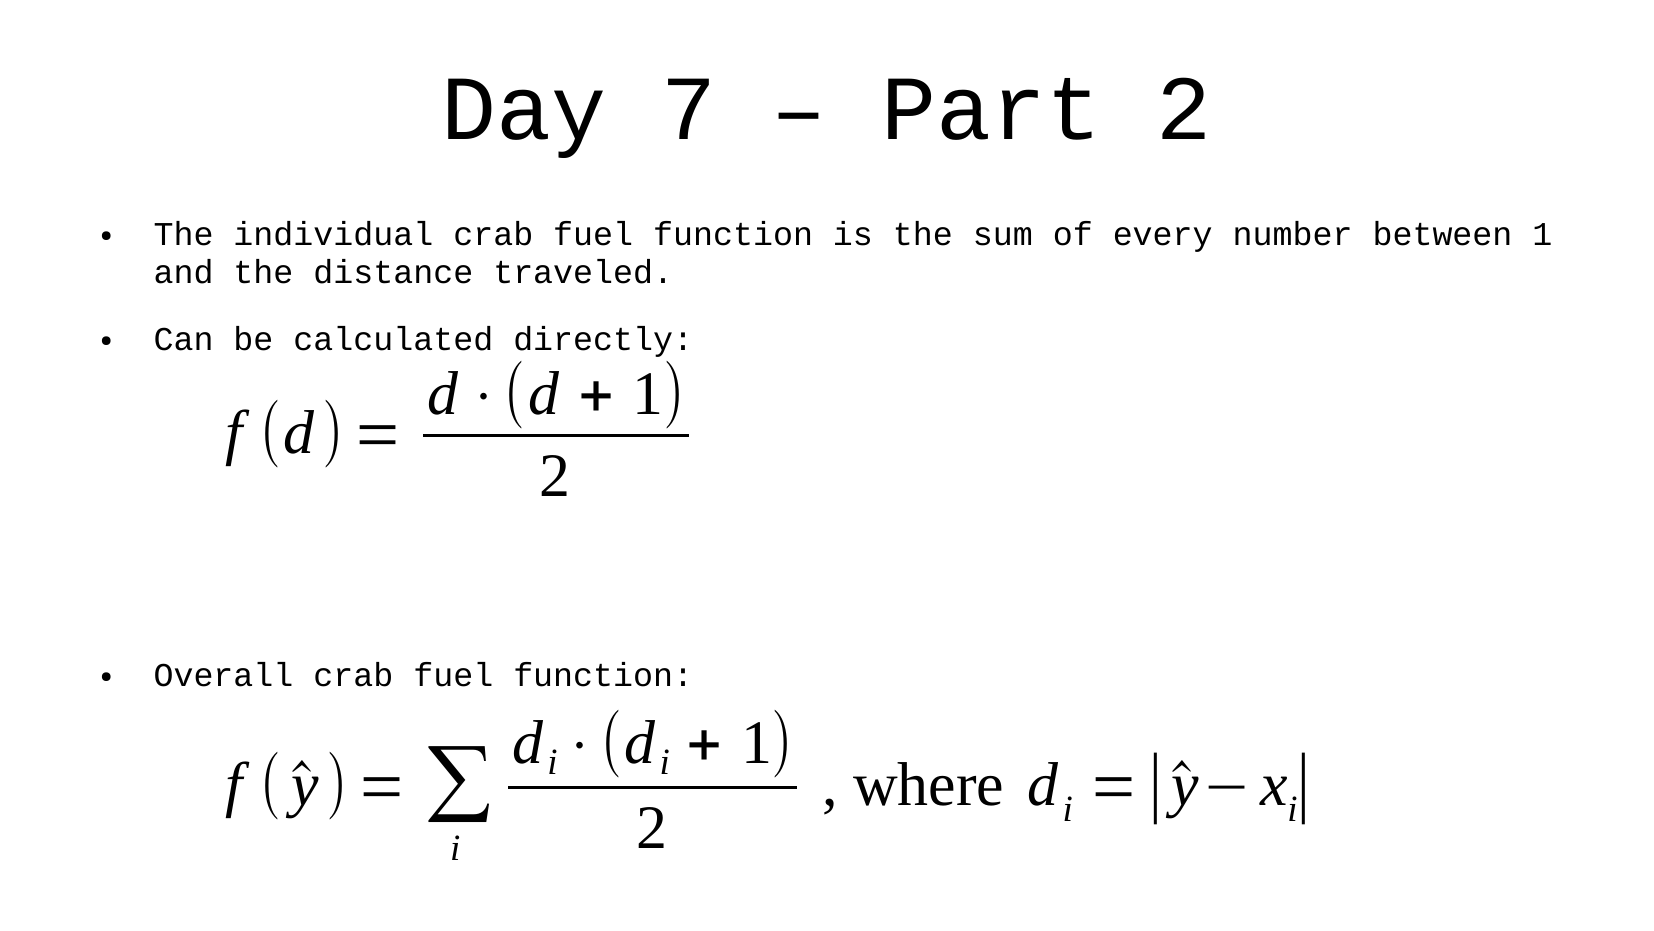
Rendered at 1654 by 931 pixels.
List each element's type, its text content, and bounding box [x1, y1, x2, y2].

chart [210, 705, 1333, 870]
chart [210, 356, 706, 511]
title Day 7 – Part 2 [82, 37, 1571, 193]
list The individual crab fuel function is the sum of every number between 1 and the distance traveled. Can be calculated directly: Overall crab fuel function: [82, 217, 1571, 856]
